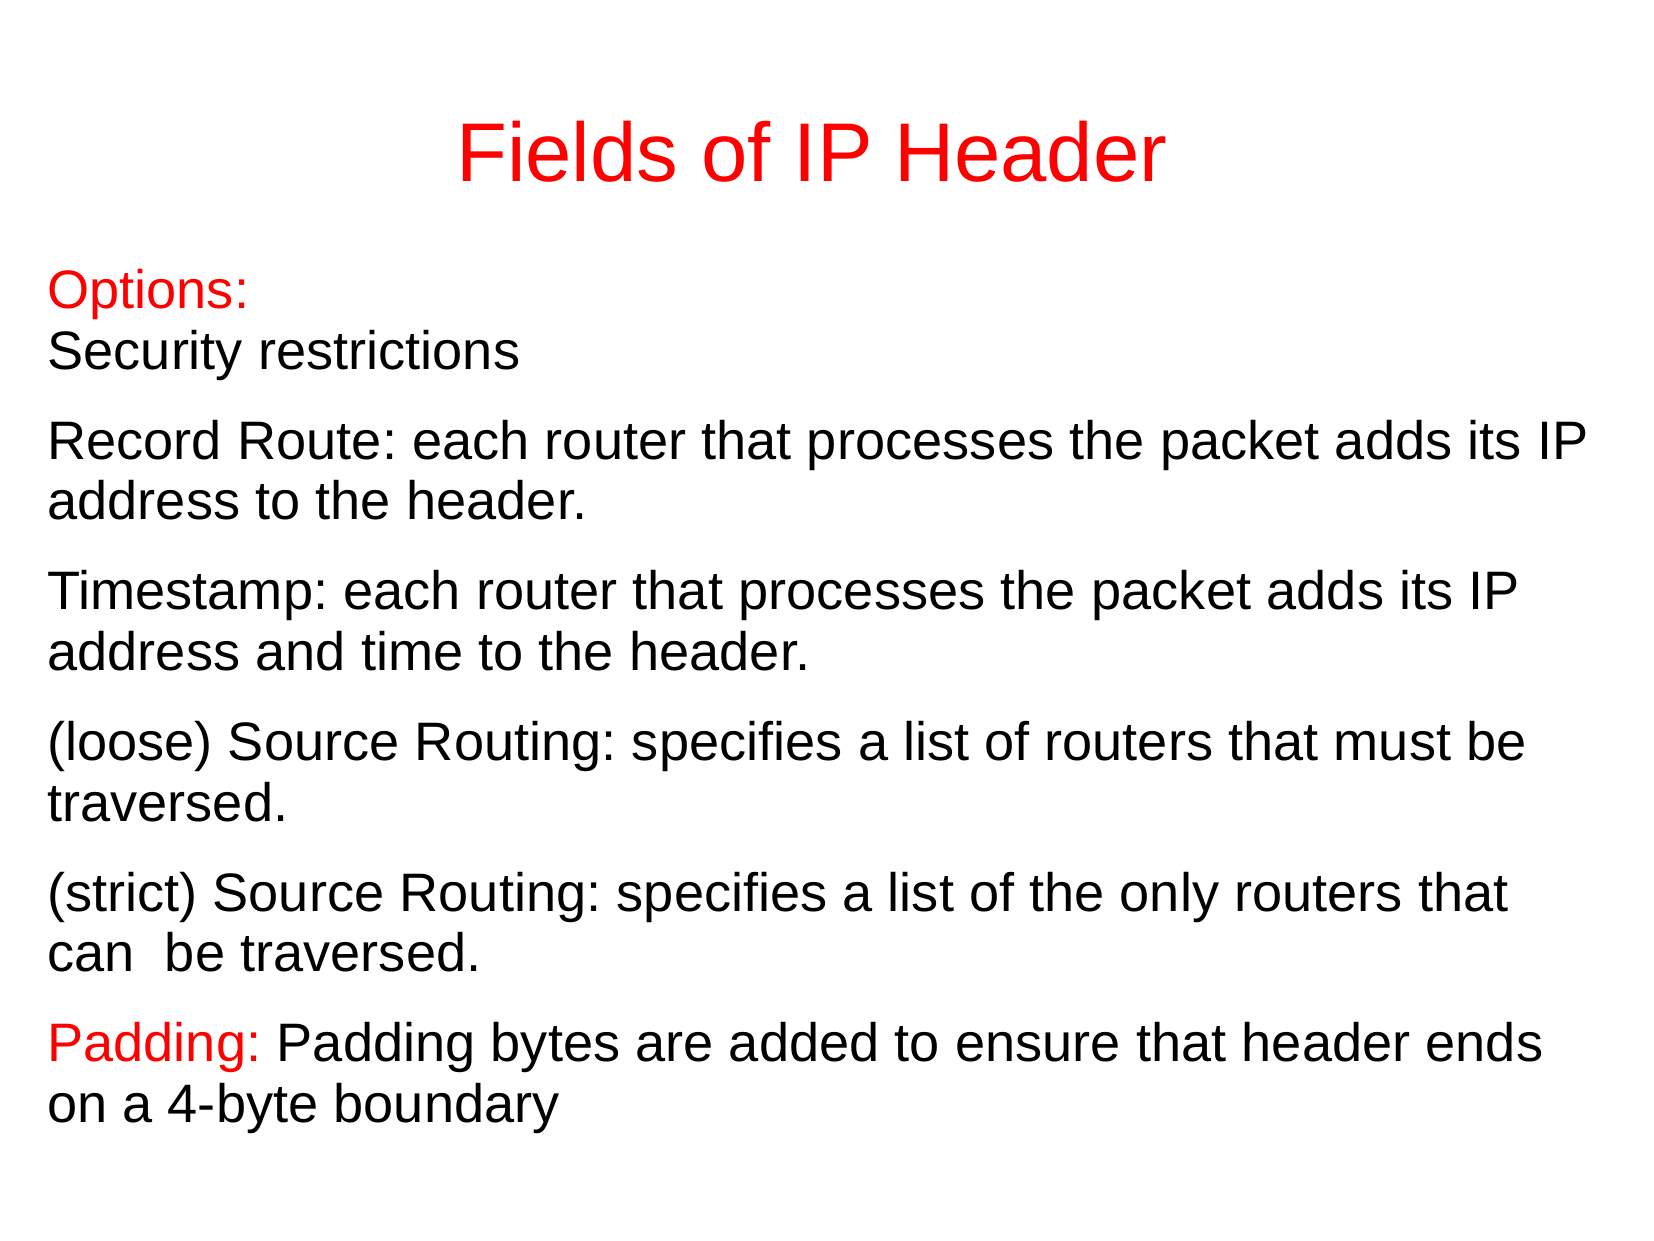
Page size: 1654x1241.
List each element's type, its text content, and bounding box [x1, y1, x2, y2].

text_box Options: Security restrictions Record Route: each router that processes the packet adds its IP address to the header. Timestamp: each router that processes the packet adds its IP address and time to the header. (loose) Source Routing: specifies a list of routers that must be traversed. (strict) Source Routing: specifies a list of the only routers that can be traversed. Padding: Padding bytes are added to ensure that header ends on a 4-byte boundary [47, 259, 1601, 1137]
title Fields of IP Header [0, 49, 1654, 257]
